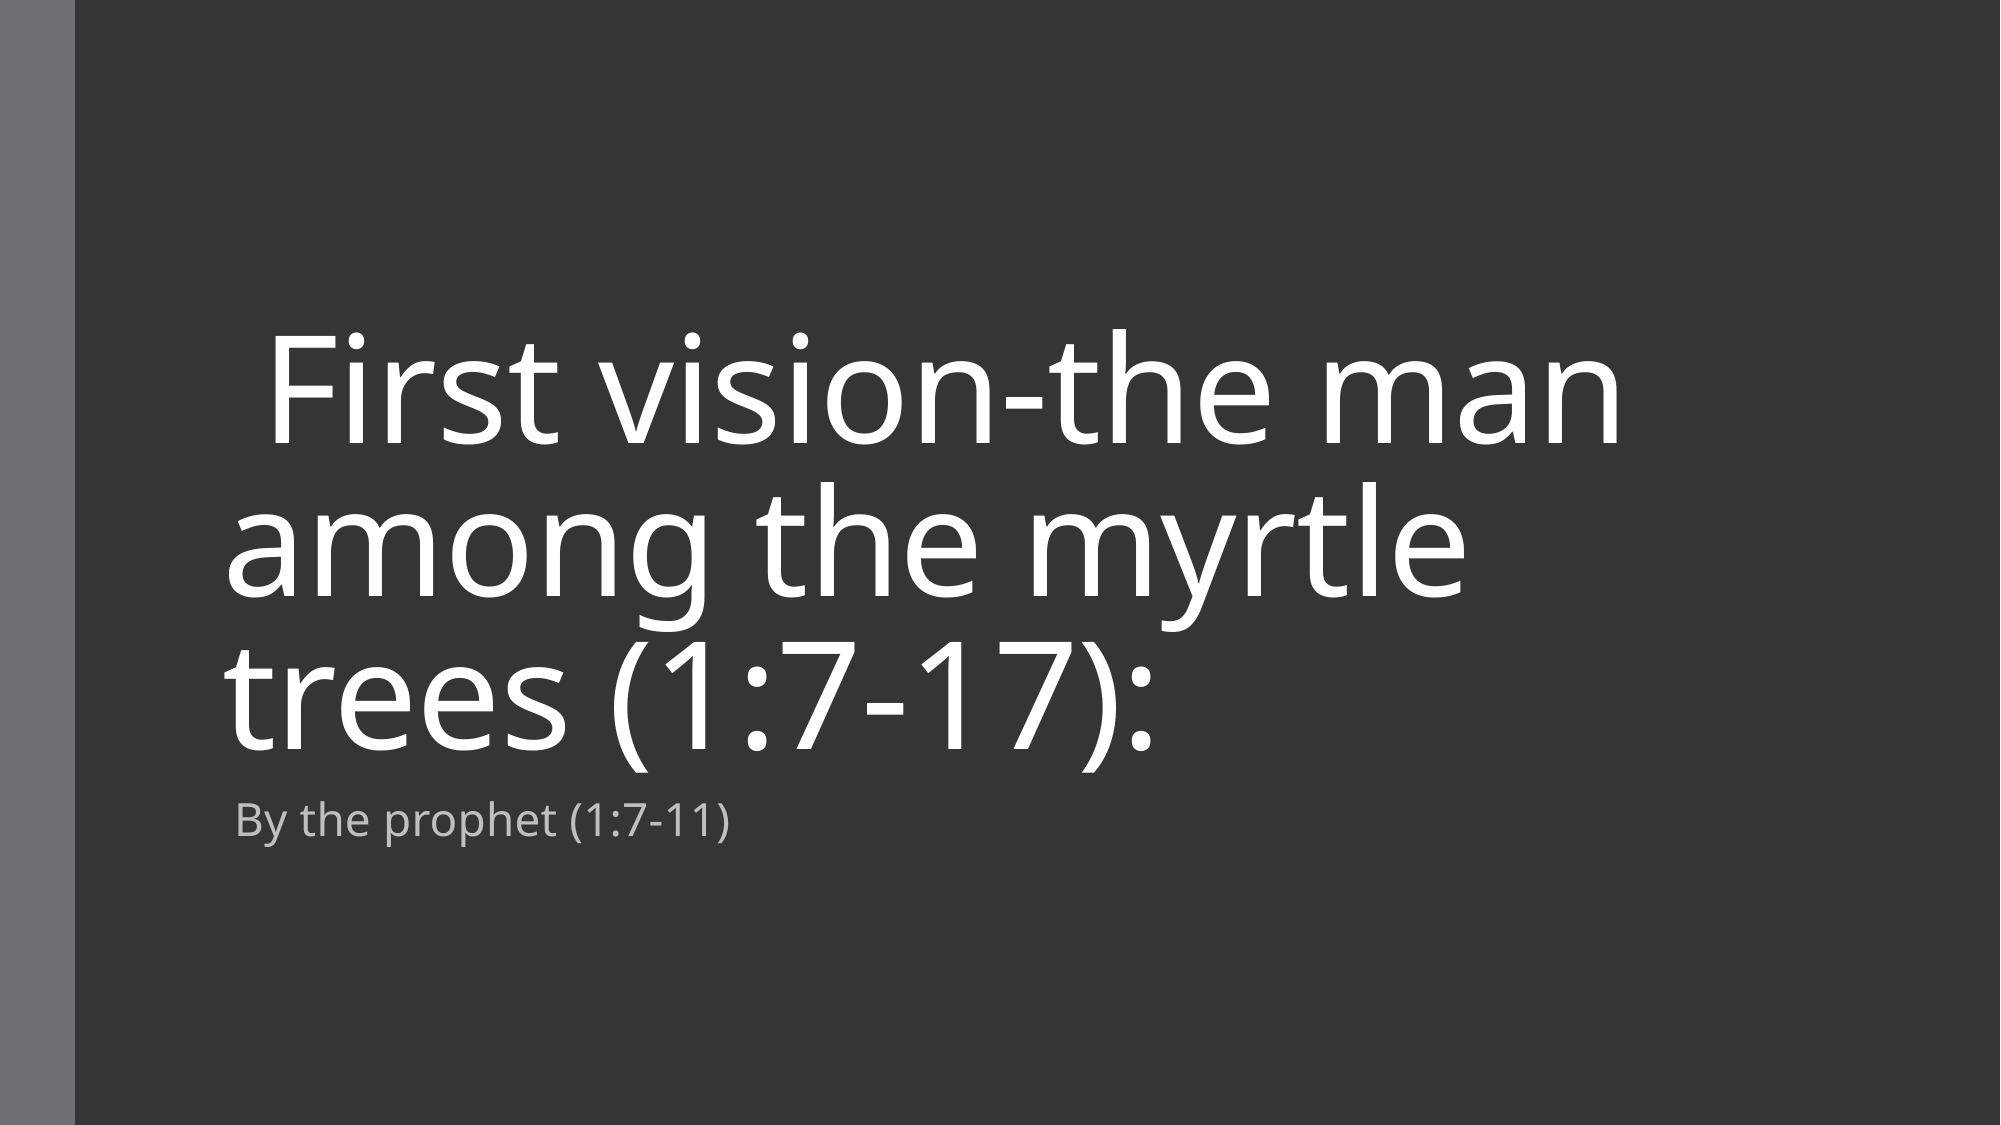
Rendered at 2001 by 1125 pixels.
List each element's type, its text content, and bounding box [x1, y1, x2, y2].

subtitle By the prophet (1:7-11) [206, 787, 1752, 1066]
title First vision-the man among the myrtle trees (1:7-17): [206, 124, 1752, 787]
